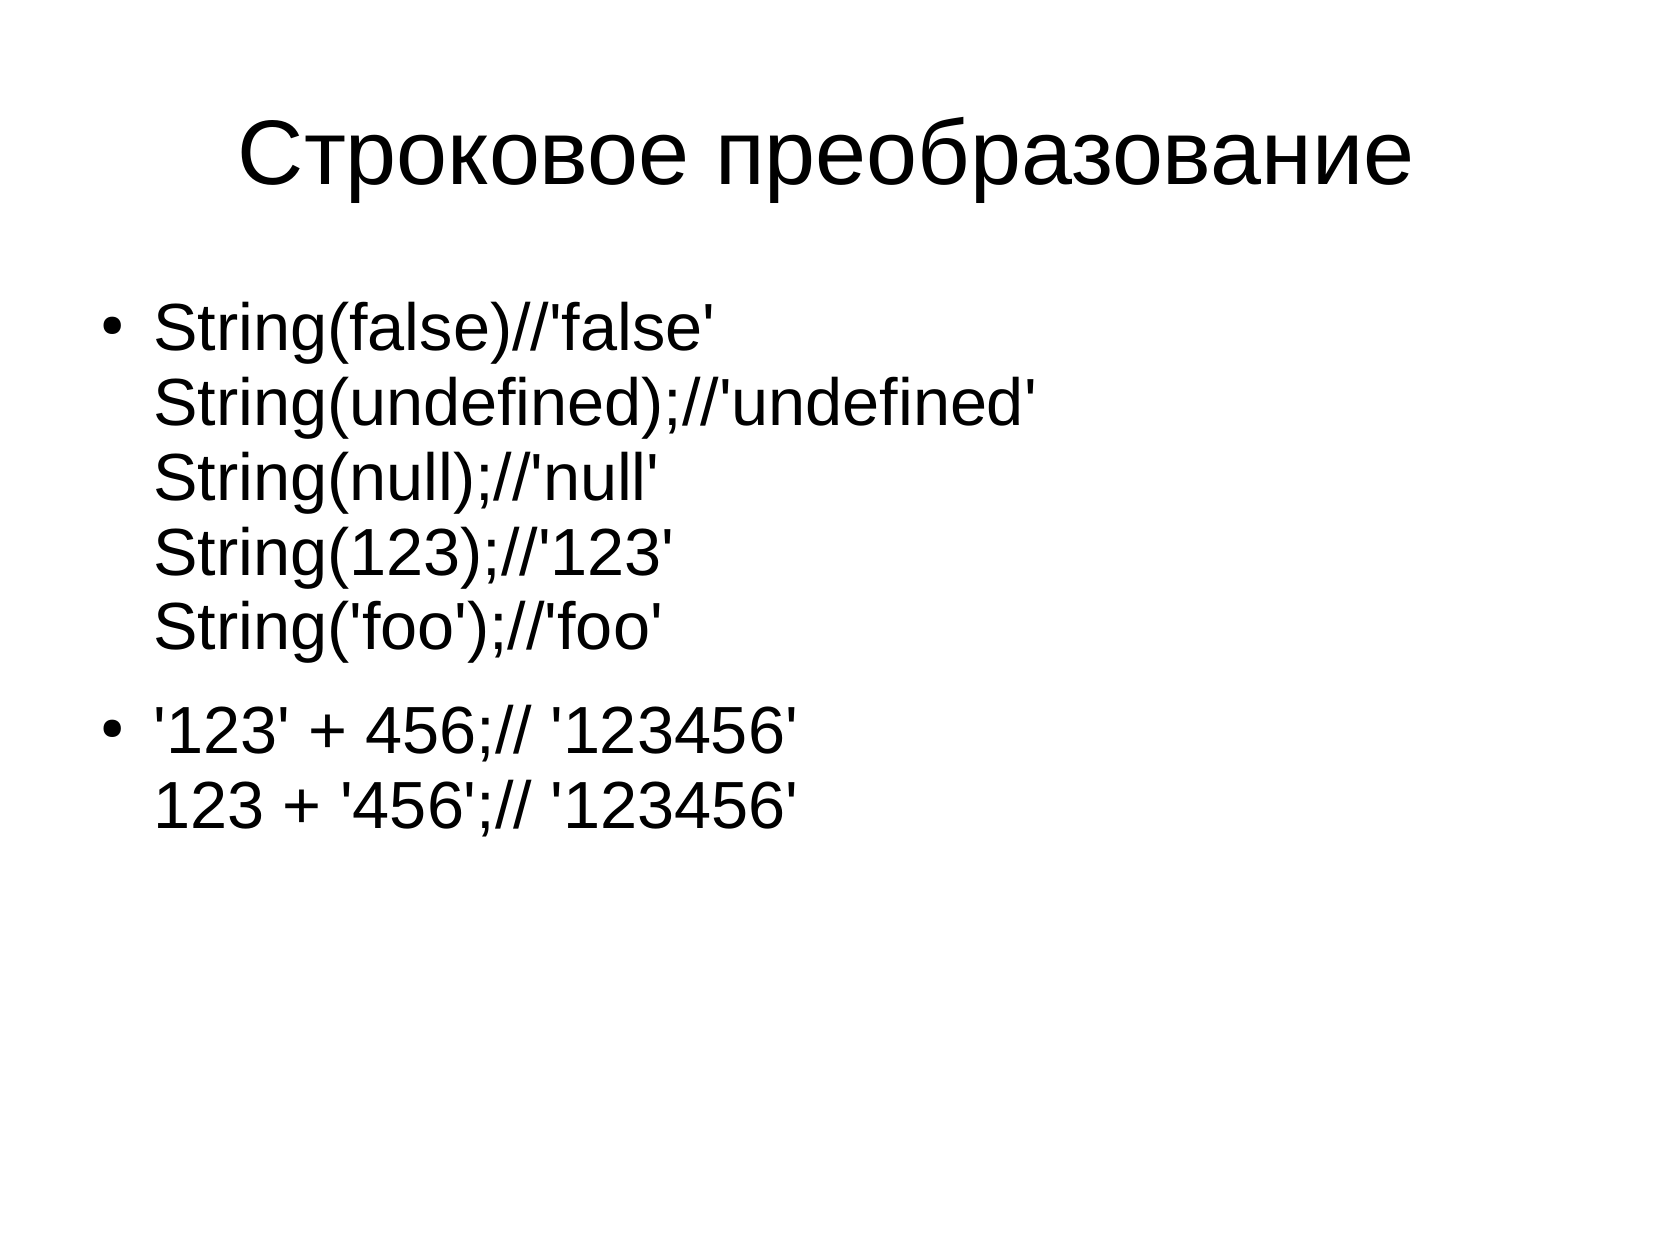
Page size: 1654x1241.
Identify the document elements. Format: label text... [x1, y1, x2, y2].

list String(false)//'false' String(undefined);//'undefined' String(null);//'null' String(123);//'123' String('foo');//'foo' '123' + 456;// '123456' 123 + '456';// '123456' [82, 290, 1571, 1109]
title Строковое преобразование [82, 49, 1571, 257]
